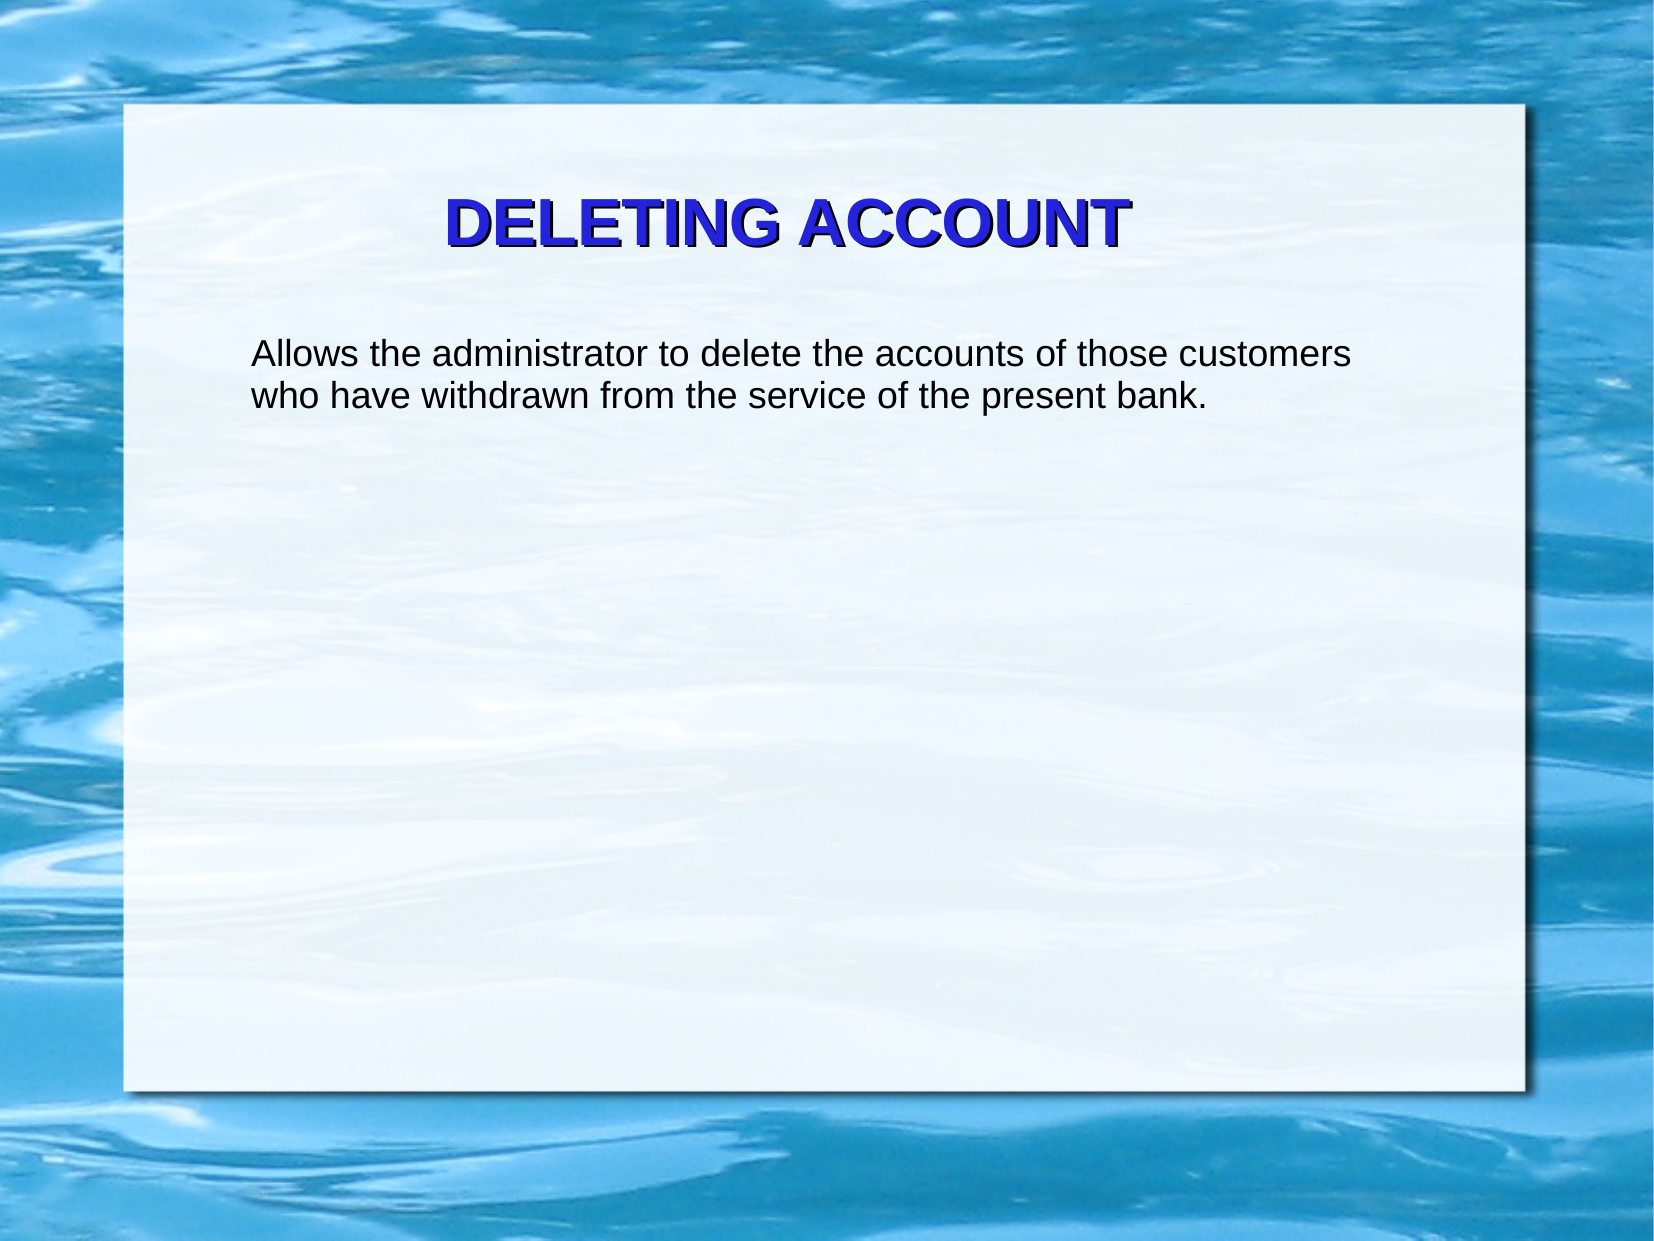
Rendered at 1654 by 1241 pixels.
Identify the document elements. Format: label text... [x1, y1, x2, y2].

text_box Allows the administrator to delete the accounts of those customers who have withdrawn from the service of the present bank. [236, 324, 1418, 424]
text_box DELETING ACCOUNT [206, 177, 1506, 267]
picture [0, 0, 1654, 1241]
